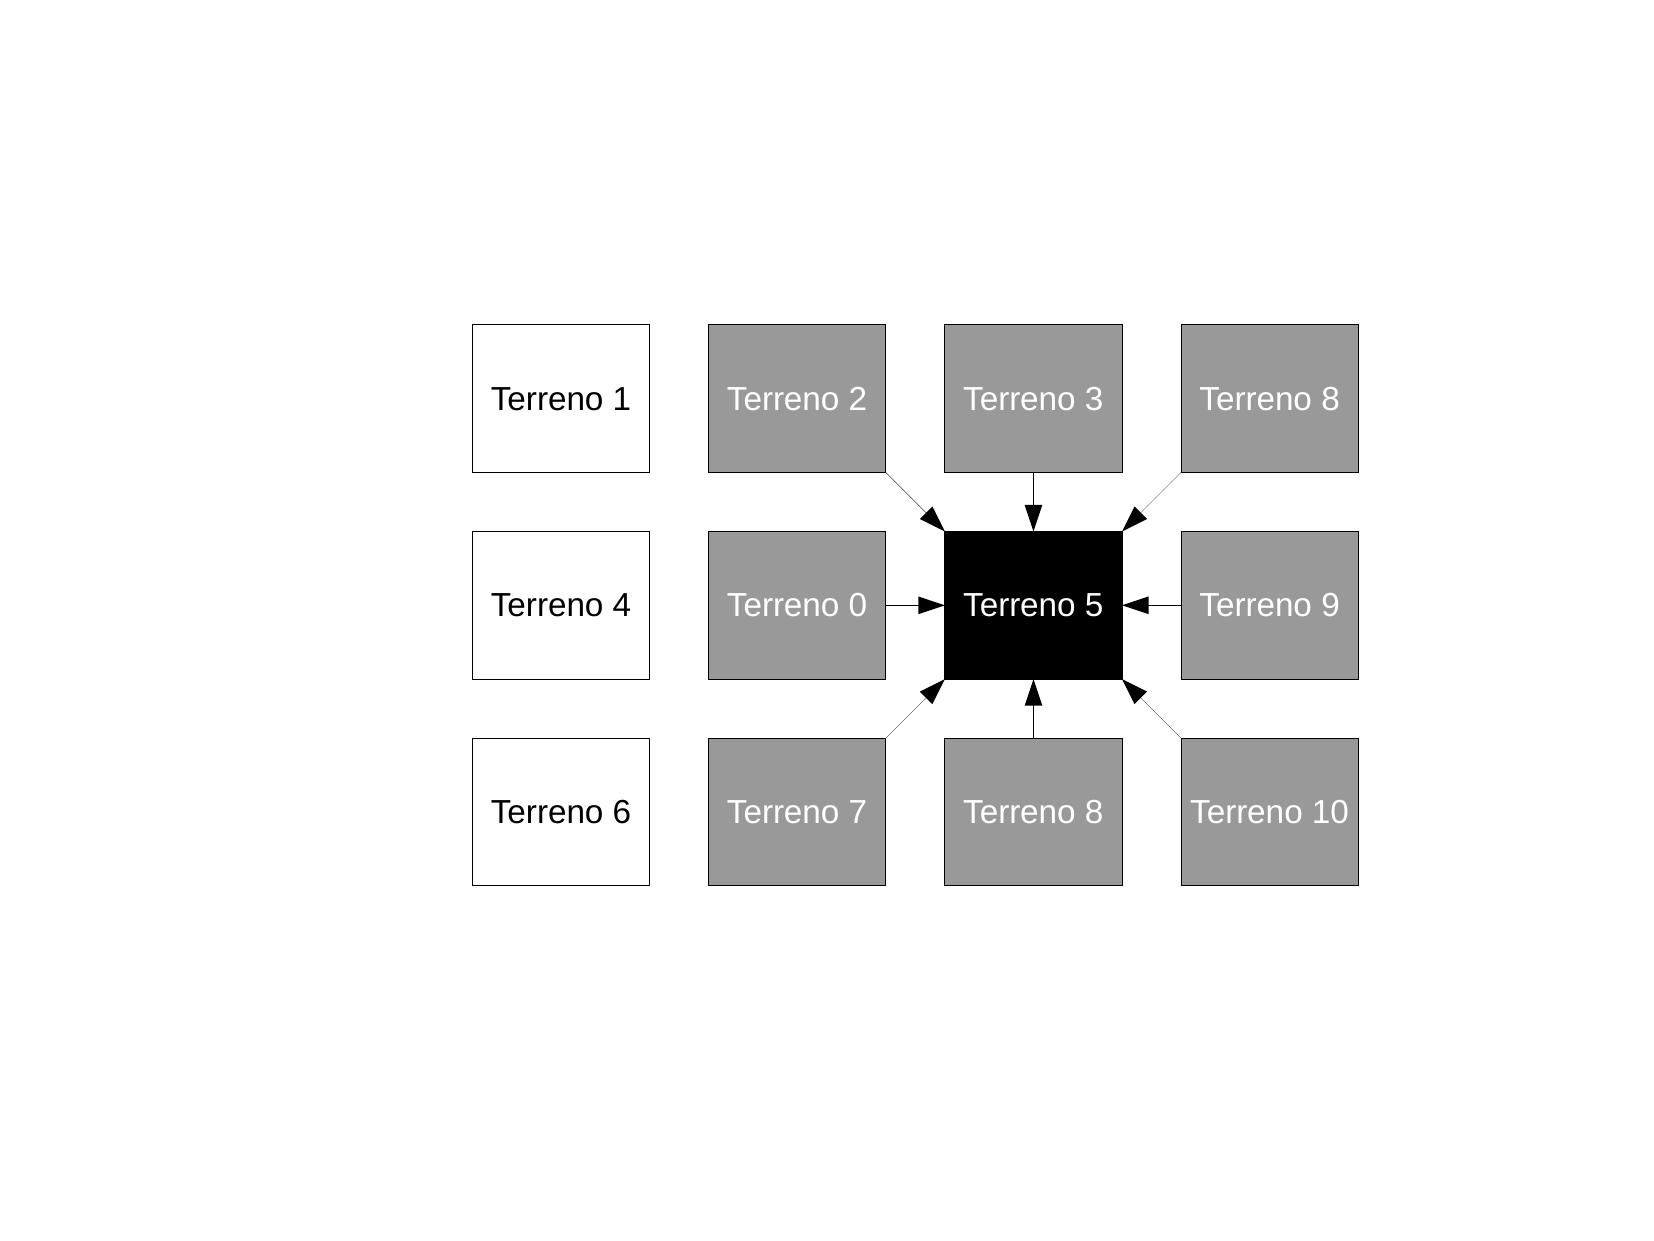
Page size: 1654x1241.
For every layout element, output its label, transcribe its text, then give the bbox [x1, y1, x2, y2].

text_box Terreno 8 [944, 738, 1123, 886]
text_box Terreno 9 [1181, 531, 1359, 680]
text_box Terreno 10 [1181, 738, 1359, 886]
text_box Terreno 5 [944, 531, 1123, 680]
text_box Terreno 4 [472, 531, 650, 680]
text_box Terreno 8 [1181, 324, 1359, 473]
text_box Terreno 3 [944, 324, 1123, 473]
text_box Terreno 7 [708, 738, 886, 886]
text_box Terreno 6 [472, 738, 650, 886]
text_box Terreno 2 [708, 324, 886, 473]
text_box Terreno 0 [708, 531, 886, 680]
text_box Terreno 1 [472, 324, 650, 473]
